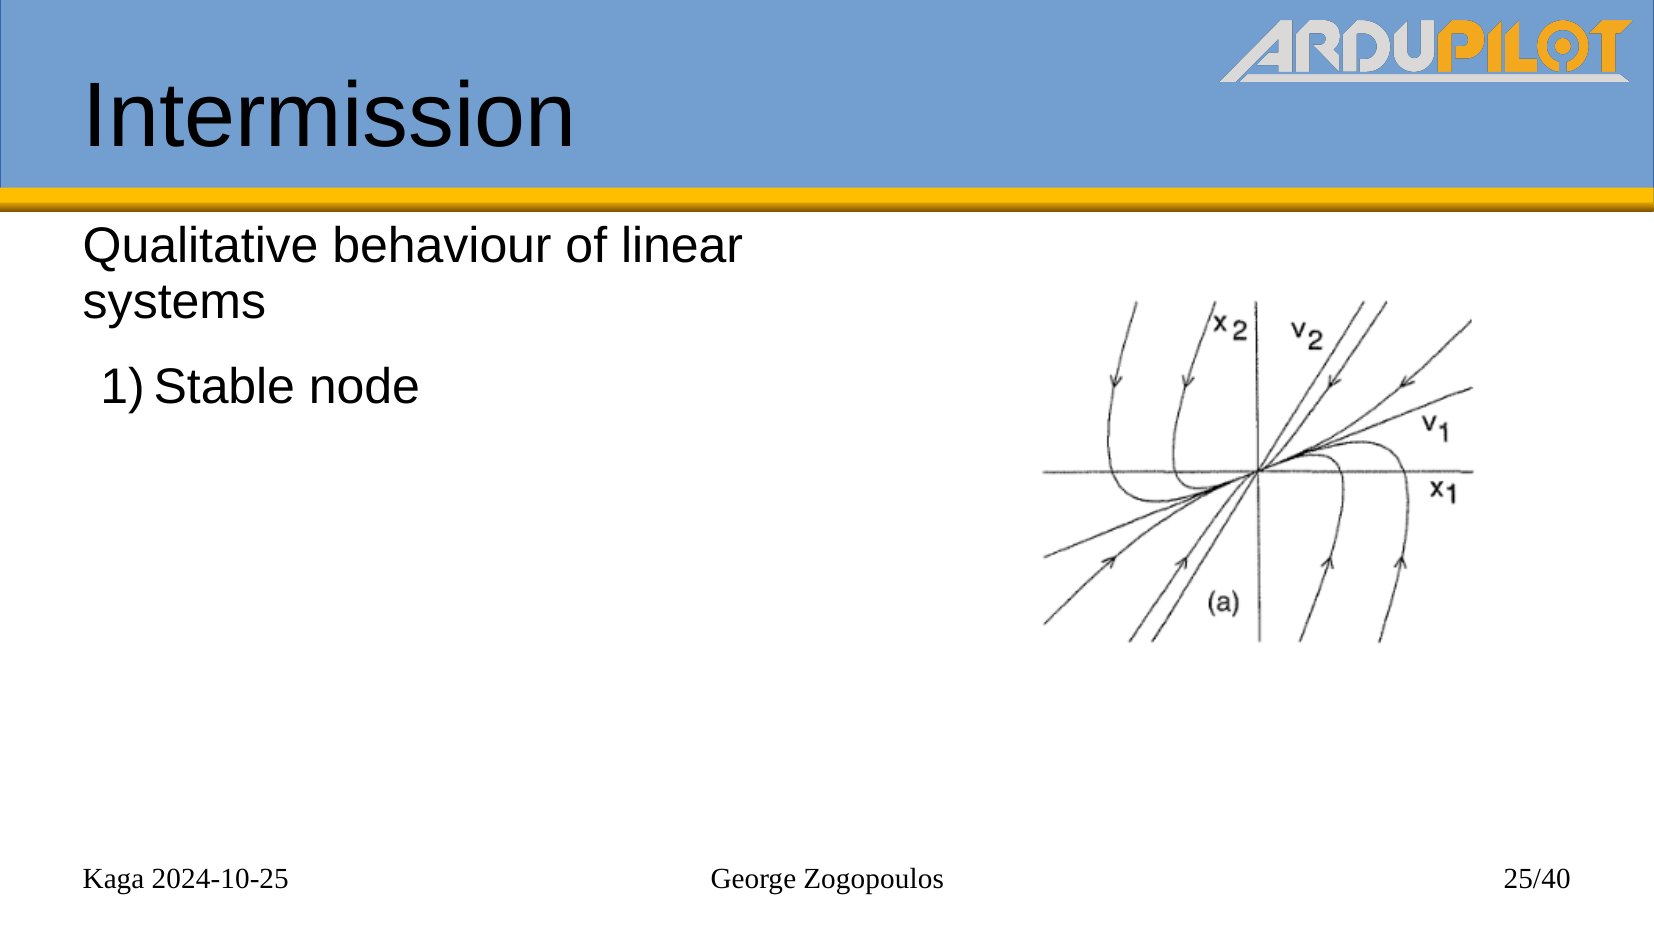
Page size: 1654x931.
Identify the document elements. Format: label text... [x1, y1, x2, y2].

picture [1012, 262, 1500, 693]
title Intermission [82, 37, 1571, 193]
list Qualitative behaviour of linear systems Stable node [82, 217, 809, 757]
picture [1219, 20, 1633, 82]
